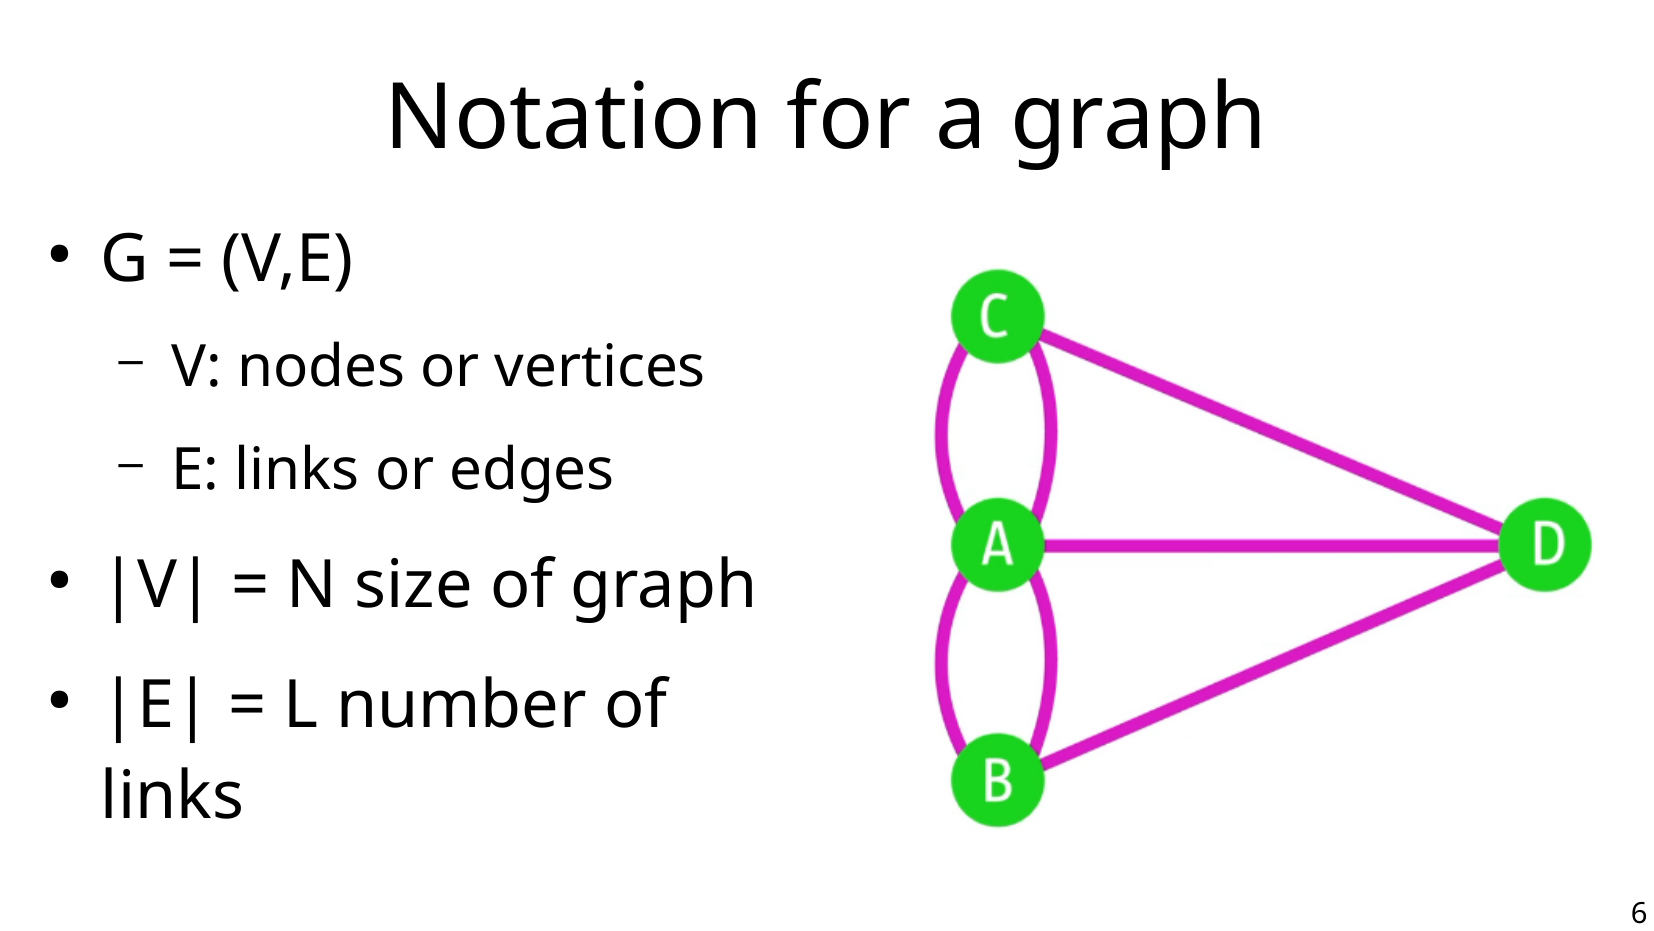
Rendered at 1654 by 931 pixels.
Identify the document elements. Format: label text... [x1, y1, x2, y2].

list G = (V,E) V: nodes or vertices E: links or edges |V| = N size of graph |E| = L number of links [30, 210, 796, 901]
title Notation for a graph [82, 1, 1571, 226]
picture [870, 242, 1631, 856]
